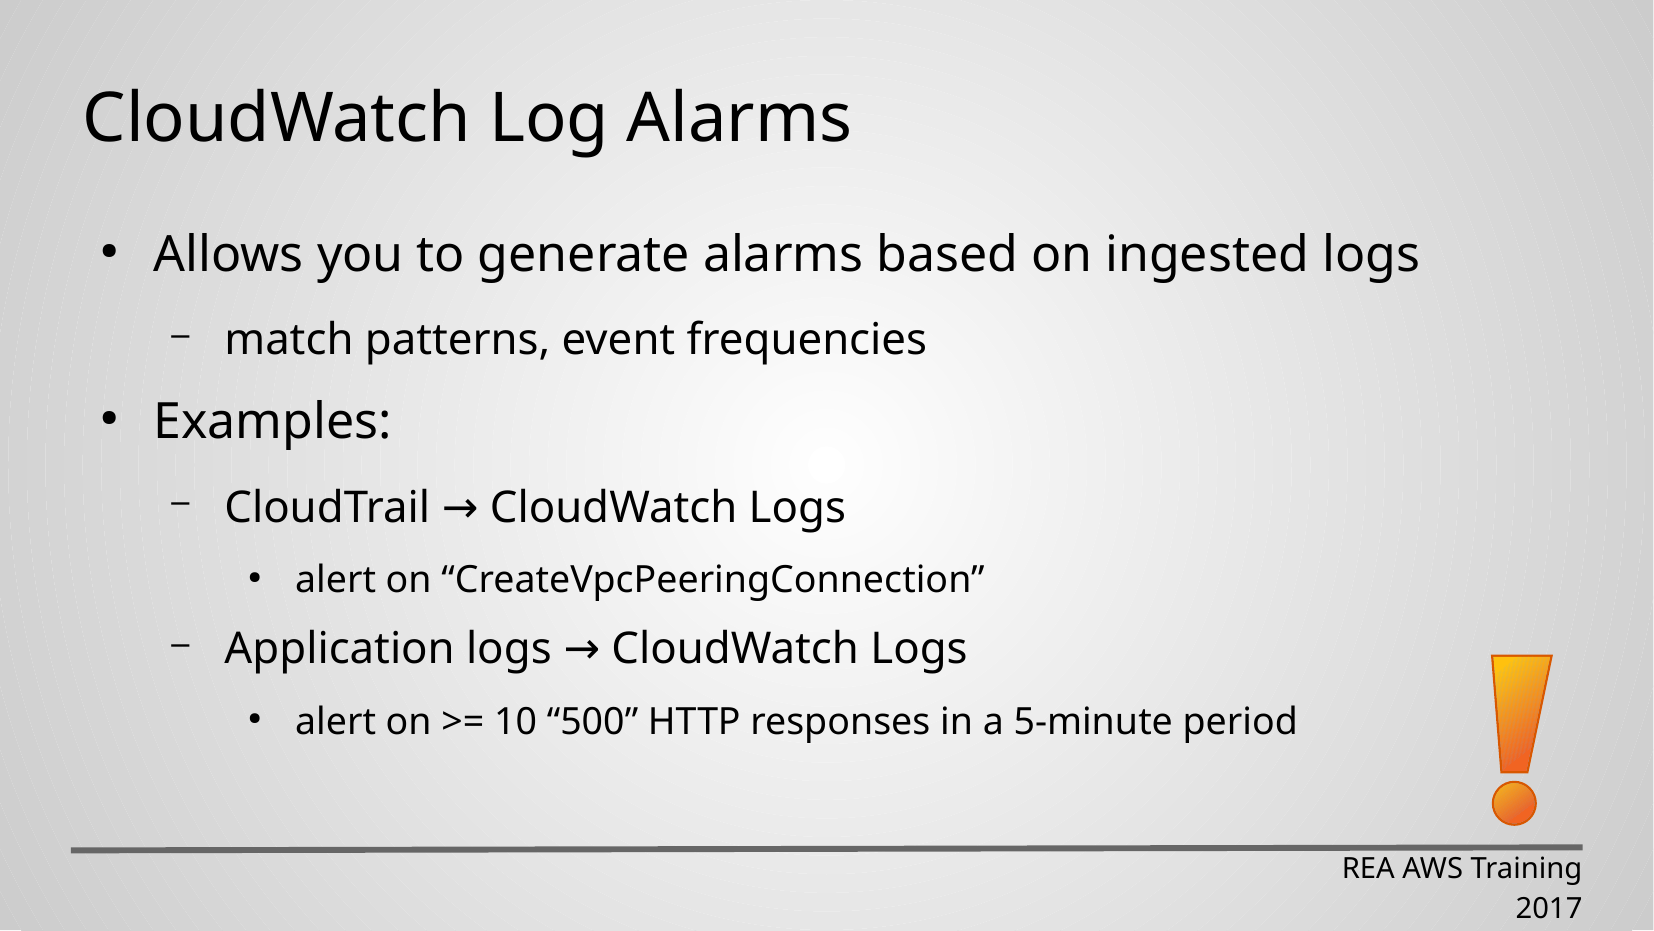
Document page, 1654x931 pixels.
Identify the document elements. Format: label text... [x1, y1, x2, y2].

picture [1393, 614, 1643, 864]
list Allows you to generate alarms based on ingested logs match patterns, event frequencies Examples: CloudTrail → CloudWatch Logs alert on “CreateVpcPeeringConnection” Application logs → CloudWatch Logs alert on >= 10 “500” HTTP responses in a 5-minute period [82, 217, 1571, 827]
title CloudWatch Log Alarms [82, 37, 1571, 193]
